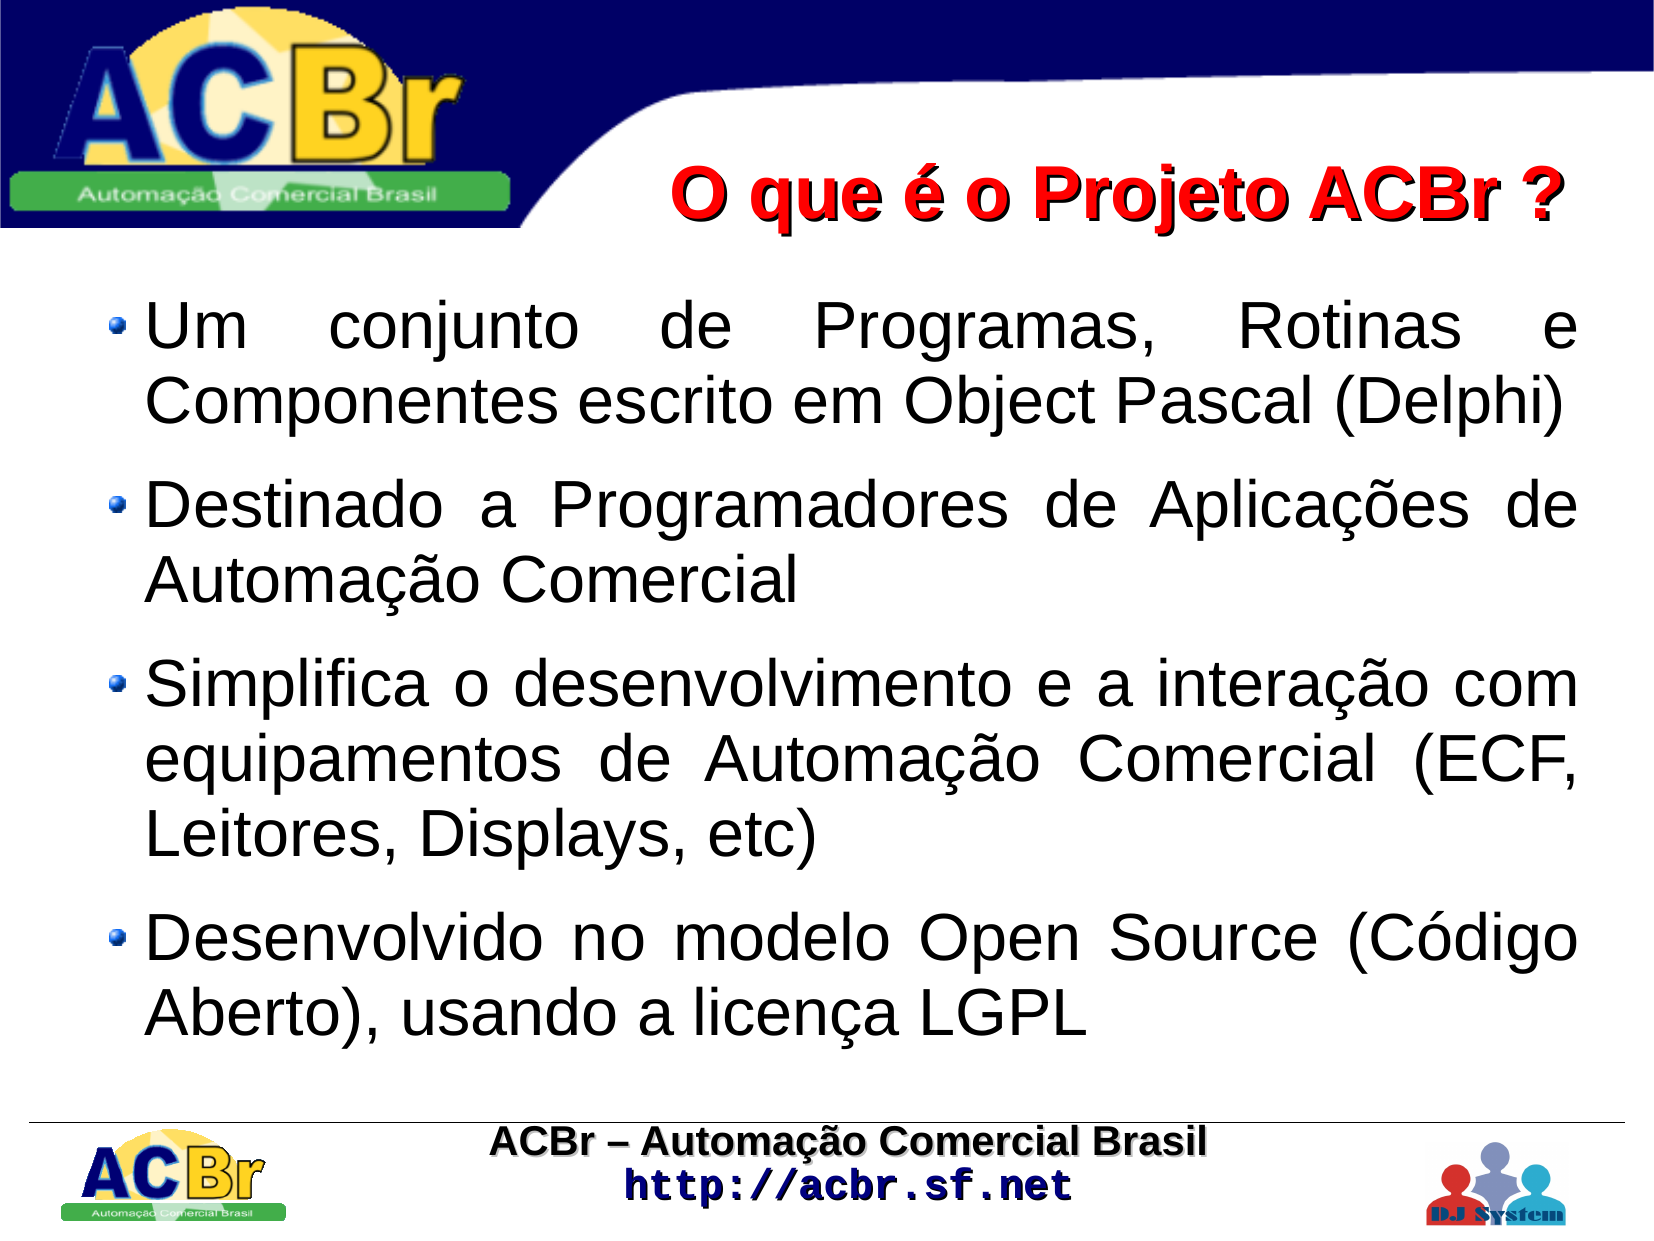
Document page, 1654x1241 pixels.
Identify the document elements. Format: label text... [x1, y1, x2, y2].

list Um conjunto de Programas, Rotinas e Componentes escrito em Object Pascal (Delphi) Destinado a Programadores de Aplicações de Automação Comercial Simplifica o desenvolvimento e a interação com equipamentos de Automação Comercial (ECF, Leitores, Displays, etc) Desenvolvido no modelo Open Source (Código Aberto), usando a licença LGPL [74, 288, 1581, 1092]
title O que é o Projeto ACBr ? [604, 108, 1631, 277]
picture [0, 0, 1654, 228]
picture [59, 1127, 287, 1224]
picture [1425, 1142, 1569, 1227]
